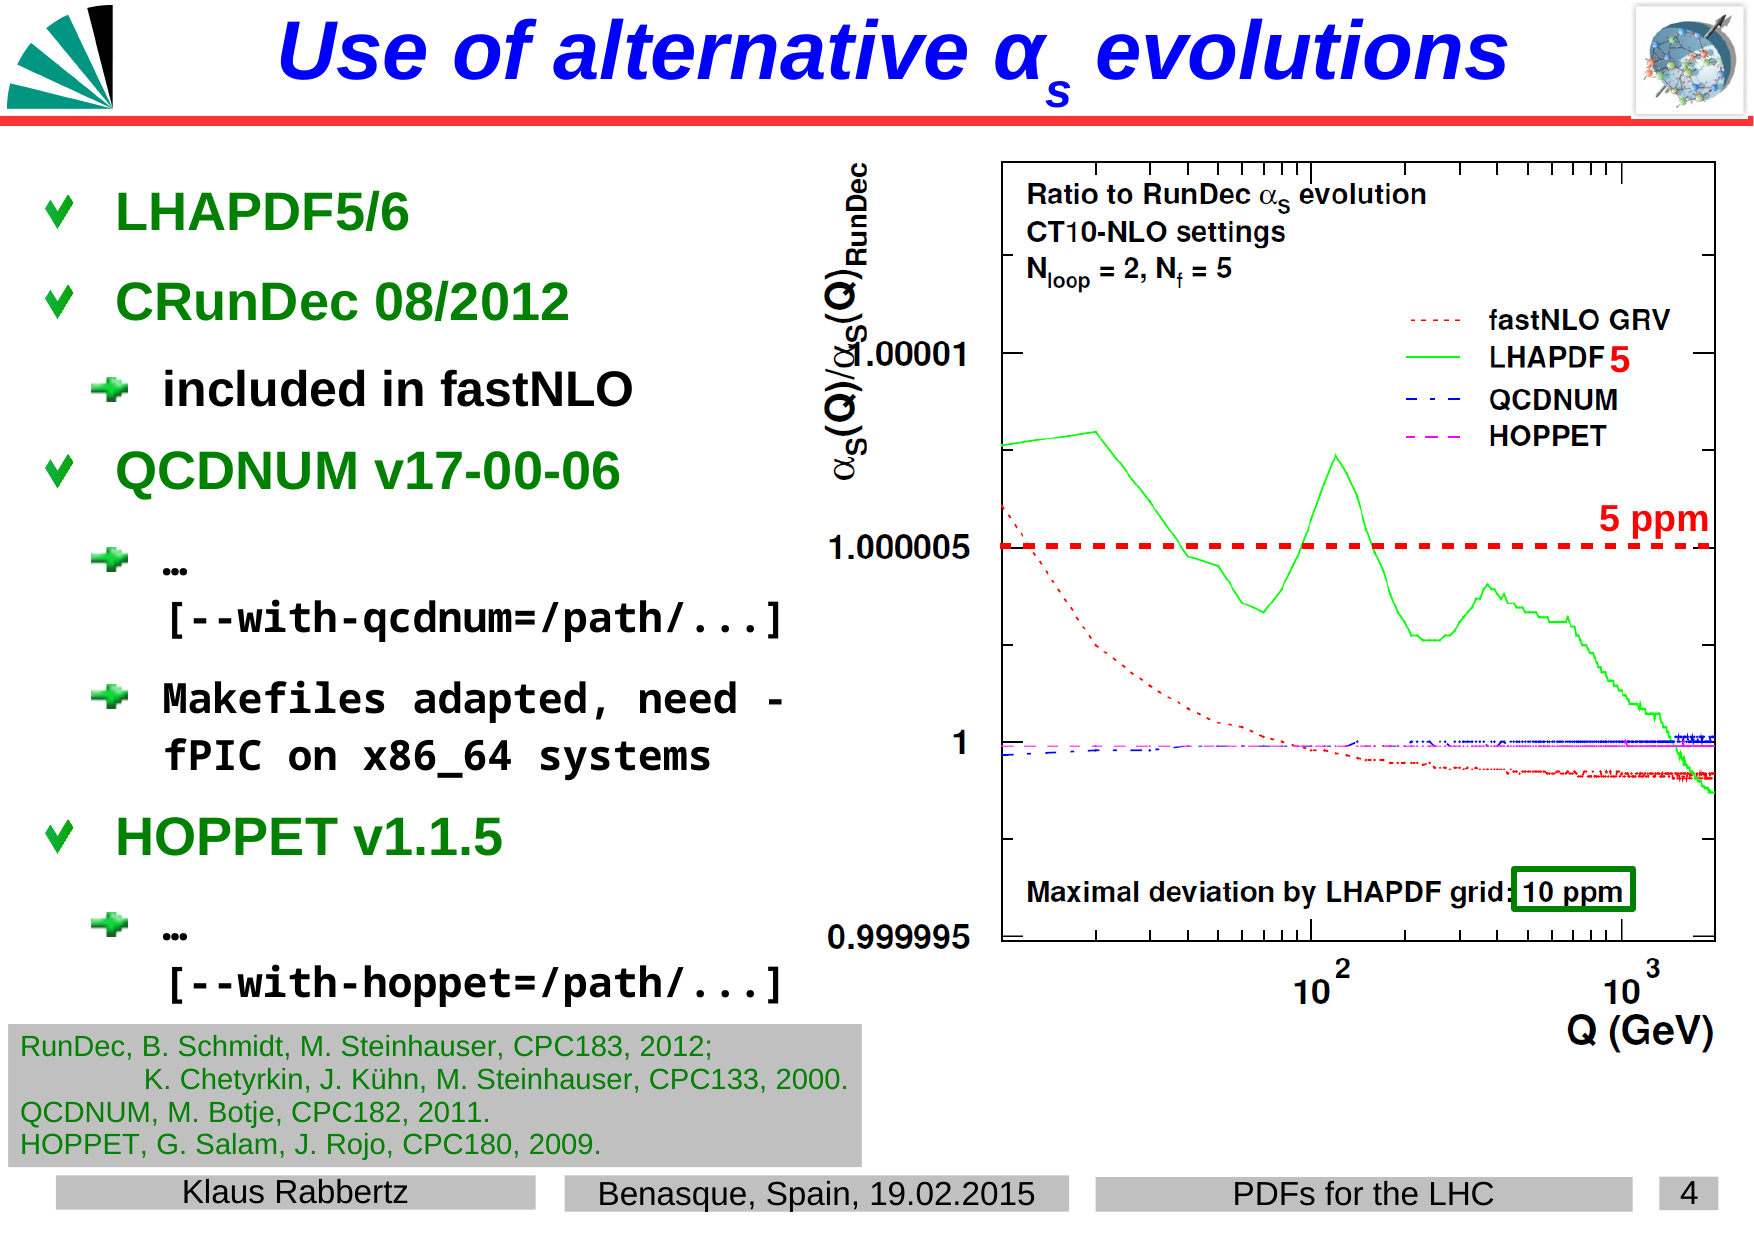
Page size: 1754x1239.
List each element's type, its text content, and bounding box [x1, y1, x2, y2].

picture [814, 154, 1727, 1054]
text_box 5 [1597, 332, 1643, 387]
text_box 5 ppm [1587, 491, 1722, 546]
list LHAPDF5/6 CRunDec 08/2012 included in fastNLO QCDNUM v17-00-06 … [--with-qcdnum=/path/...] Makefiles adapted, need -fPIC on x86_64 systems HOPPET v1.1.5 … [--with-hoppet=/path/...] [32, 181, 792, 838]
picture [1631, 2, 1748, 119]
title Use of alternative αs evolutions [123, 0, 1606, 125]
picture [7, 5, 113, 110]
picture [91, 912, 128, 937]
text_box RunDec, B. Schmidt, M. Steinhauser, CPC183, 2012; K. Chetyrkin, J. Kühn, M. Steinhauser, CPC133, 2000. QCDNUM, M. Botje, CPC182, 2011. HOPPET, G. Salam, J. Rojo, CPC180, 2009. [8, 1024, 861, 1168]
